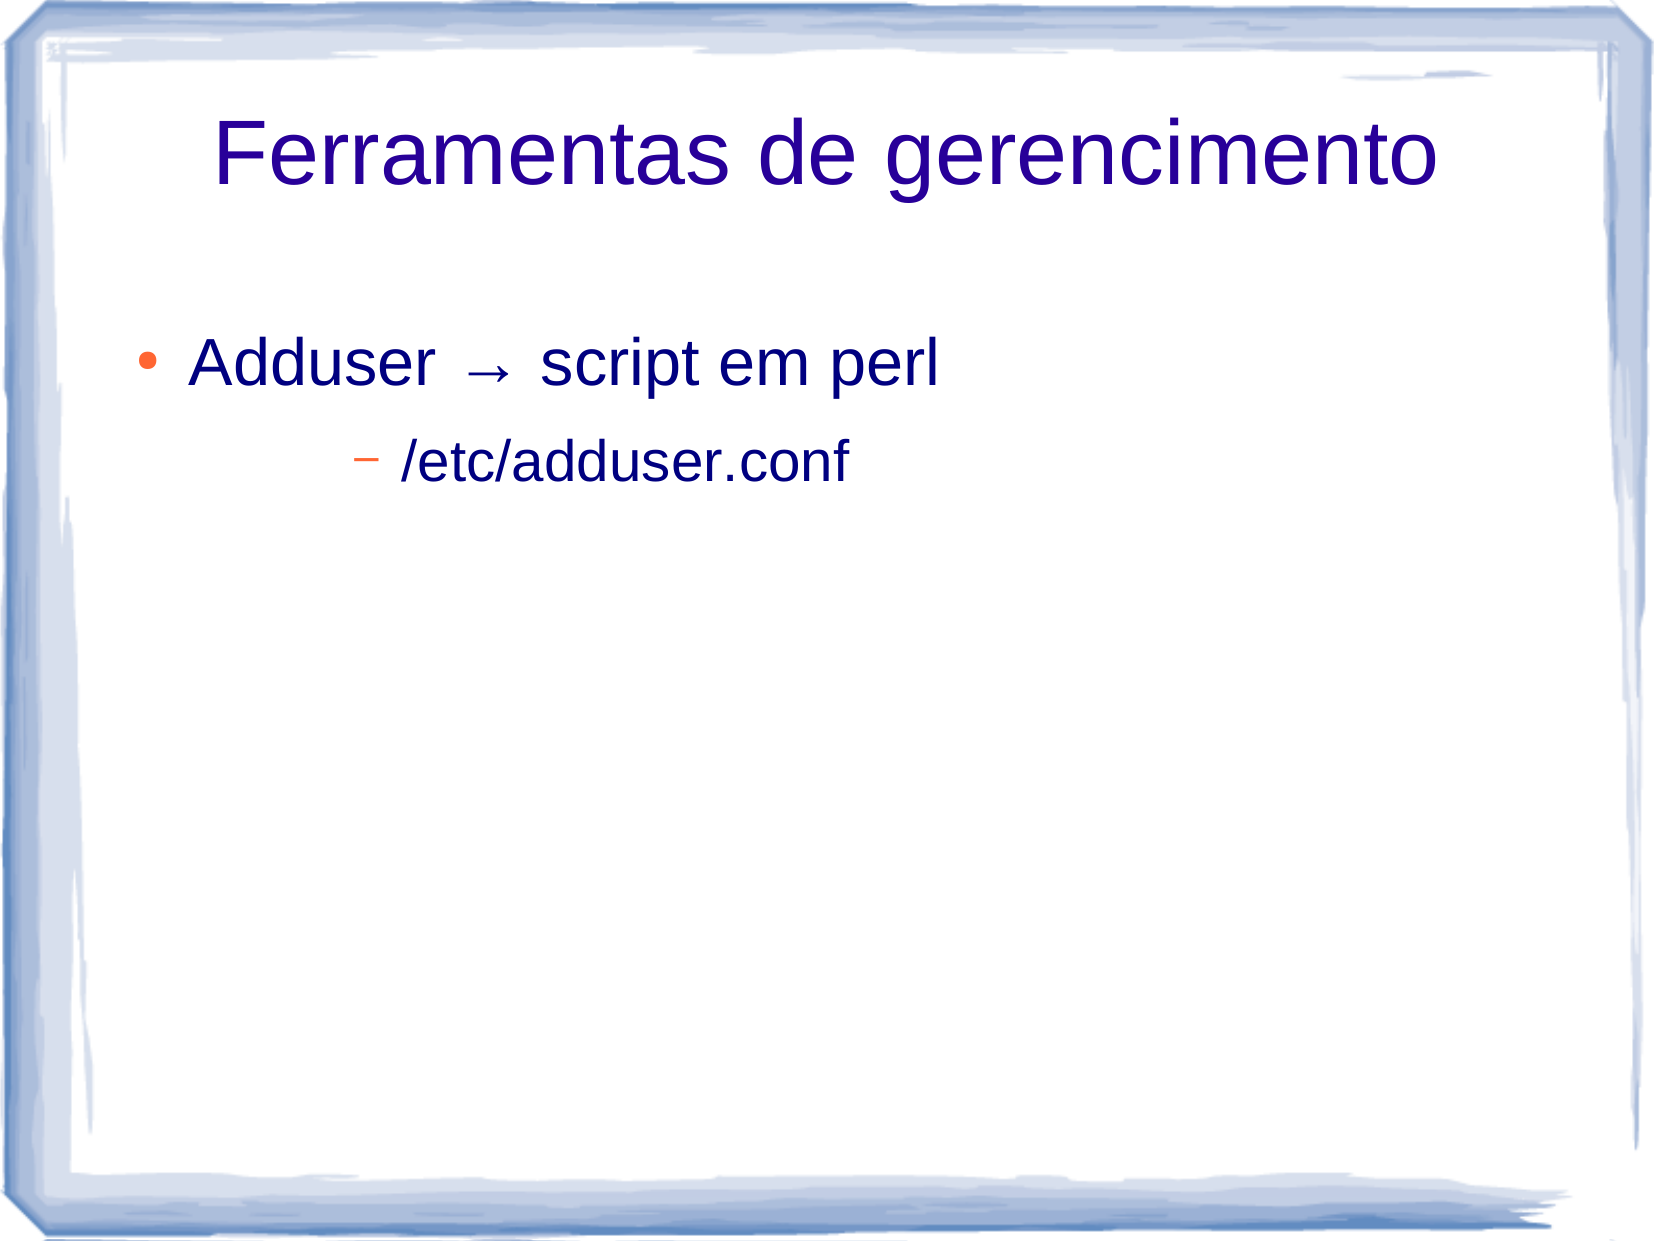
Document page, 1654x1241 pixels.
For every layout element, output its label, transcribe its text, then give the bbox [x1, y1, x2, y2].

list Adduser → script em perl /etc/adduser.conf [118, 324, 1571, 1045]
title Ferramentas de gerencimento [82, 49, 1571, 257]
picture [0, 0, 1654, 1241]
